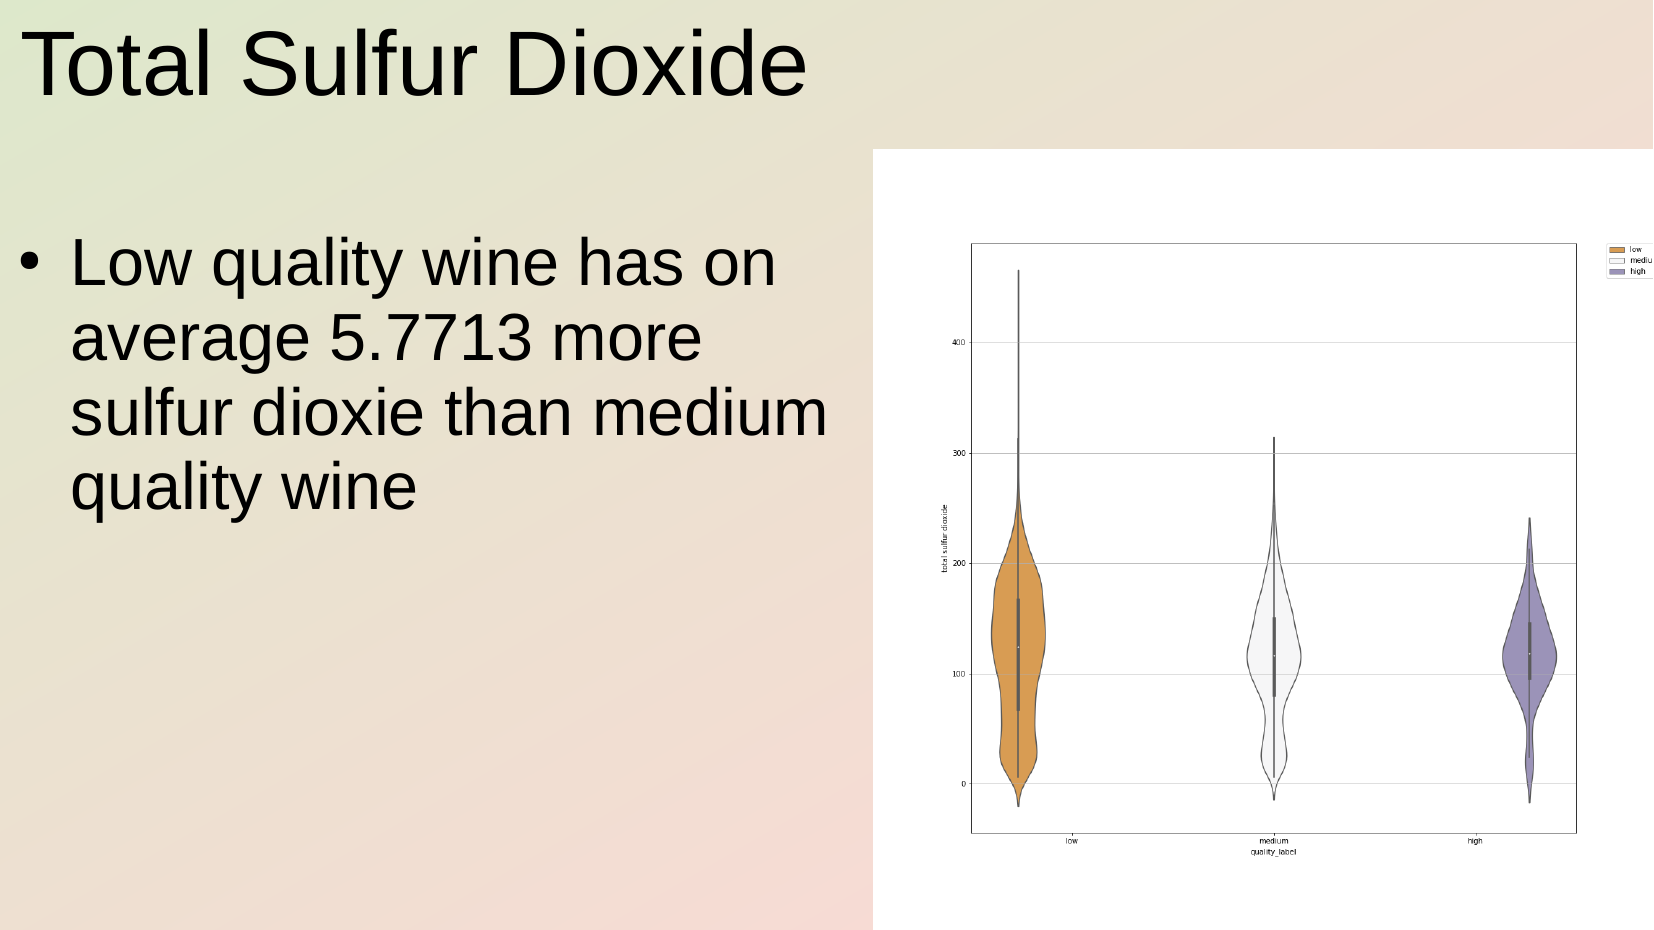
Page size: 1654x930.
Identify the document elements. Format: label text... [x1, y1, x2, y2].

picture [873, 149, 1653, 930]
list Low quality wine has on average 5.7713 more sulfur dioxie than medium quality wine [0, 225, 873, 765]
title Total Sulfur Dioxide [5, 12, 826, 217]
